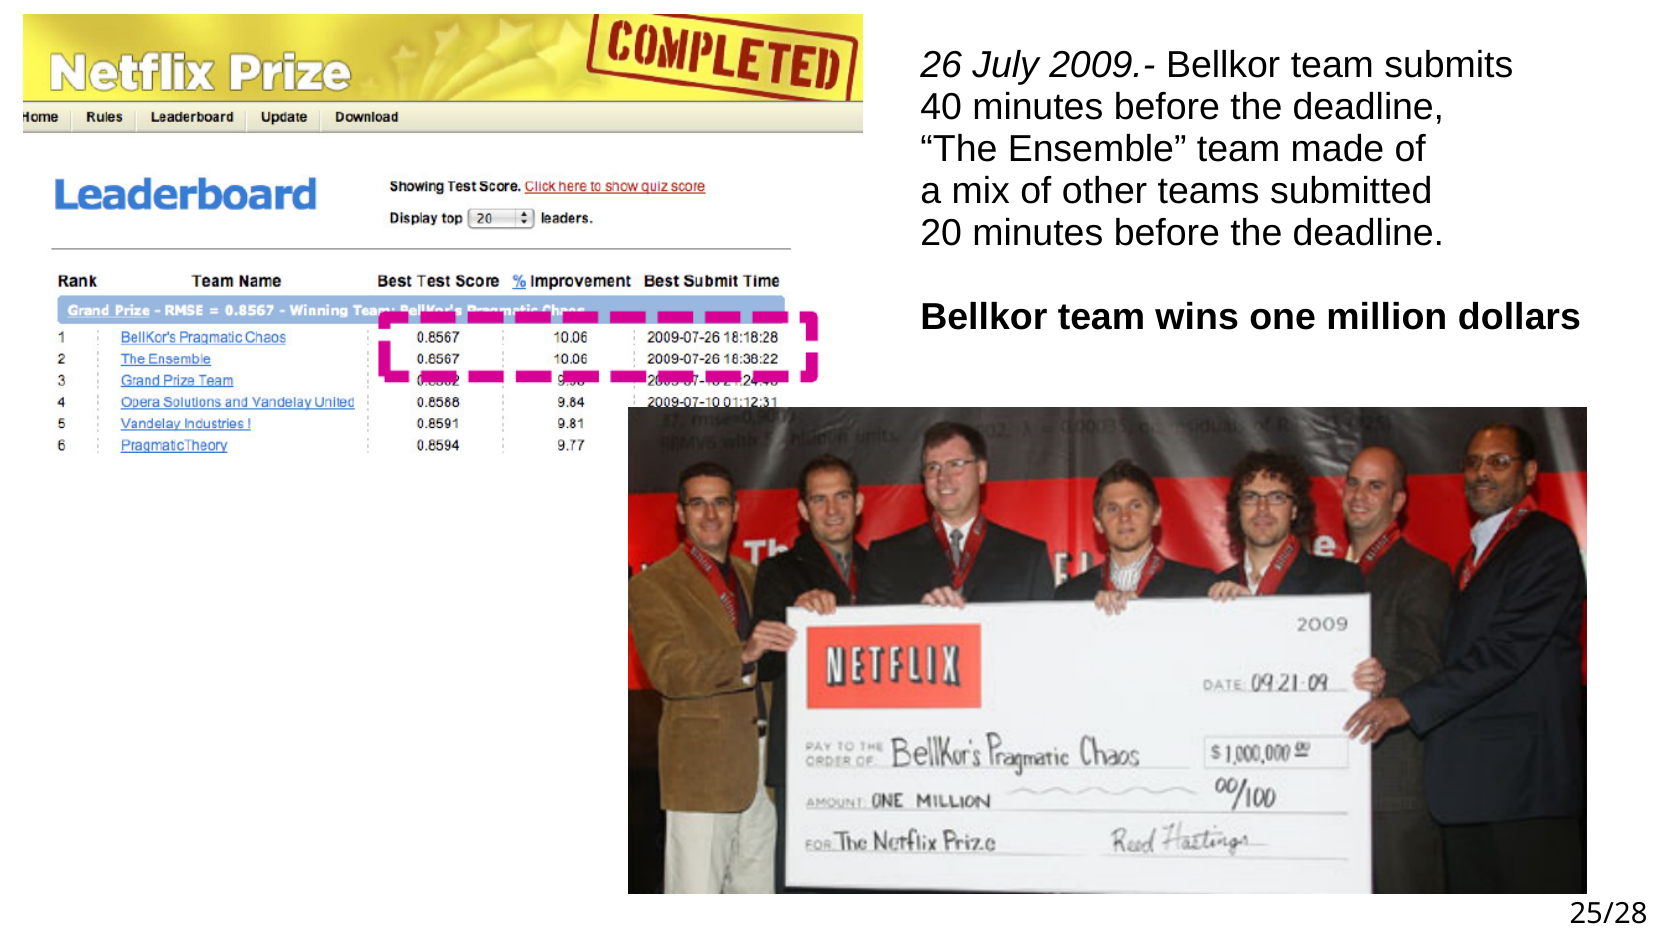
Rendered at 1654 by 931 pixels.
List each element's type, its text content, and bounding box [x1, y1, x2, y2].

picture [23, 14, 1587, 894]
text_box 26 July 2009.- Bellkor team submits 40 minutes before the deadline, “The Ensemble” team made of a mix of other teams submitted 20 minutes before the deadline. Bellkor team wins one million dollars [905, 36, 1600, 387]
